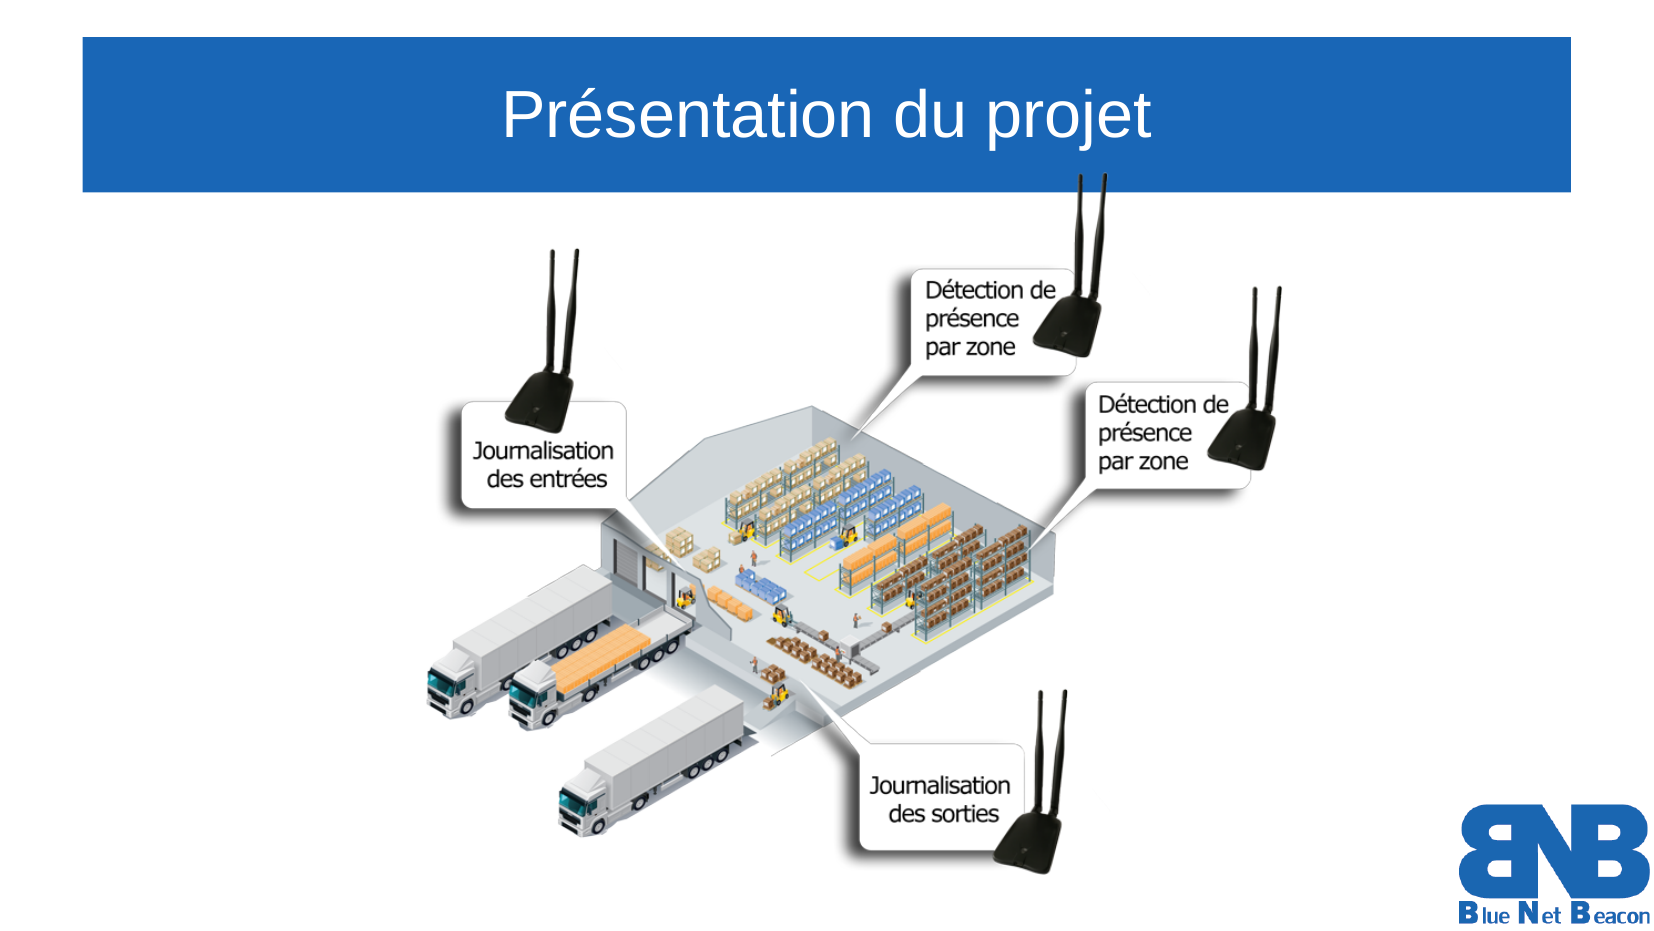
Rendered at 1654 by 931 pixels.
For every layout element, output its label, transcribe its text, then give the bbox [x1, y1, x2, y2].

picture [1459, 797, 1650, 930]
picture [413, 158, 1300, 886]
title Présentation du projet [82, 37, 1571, 193]
